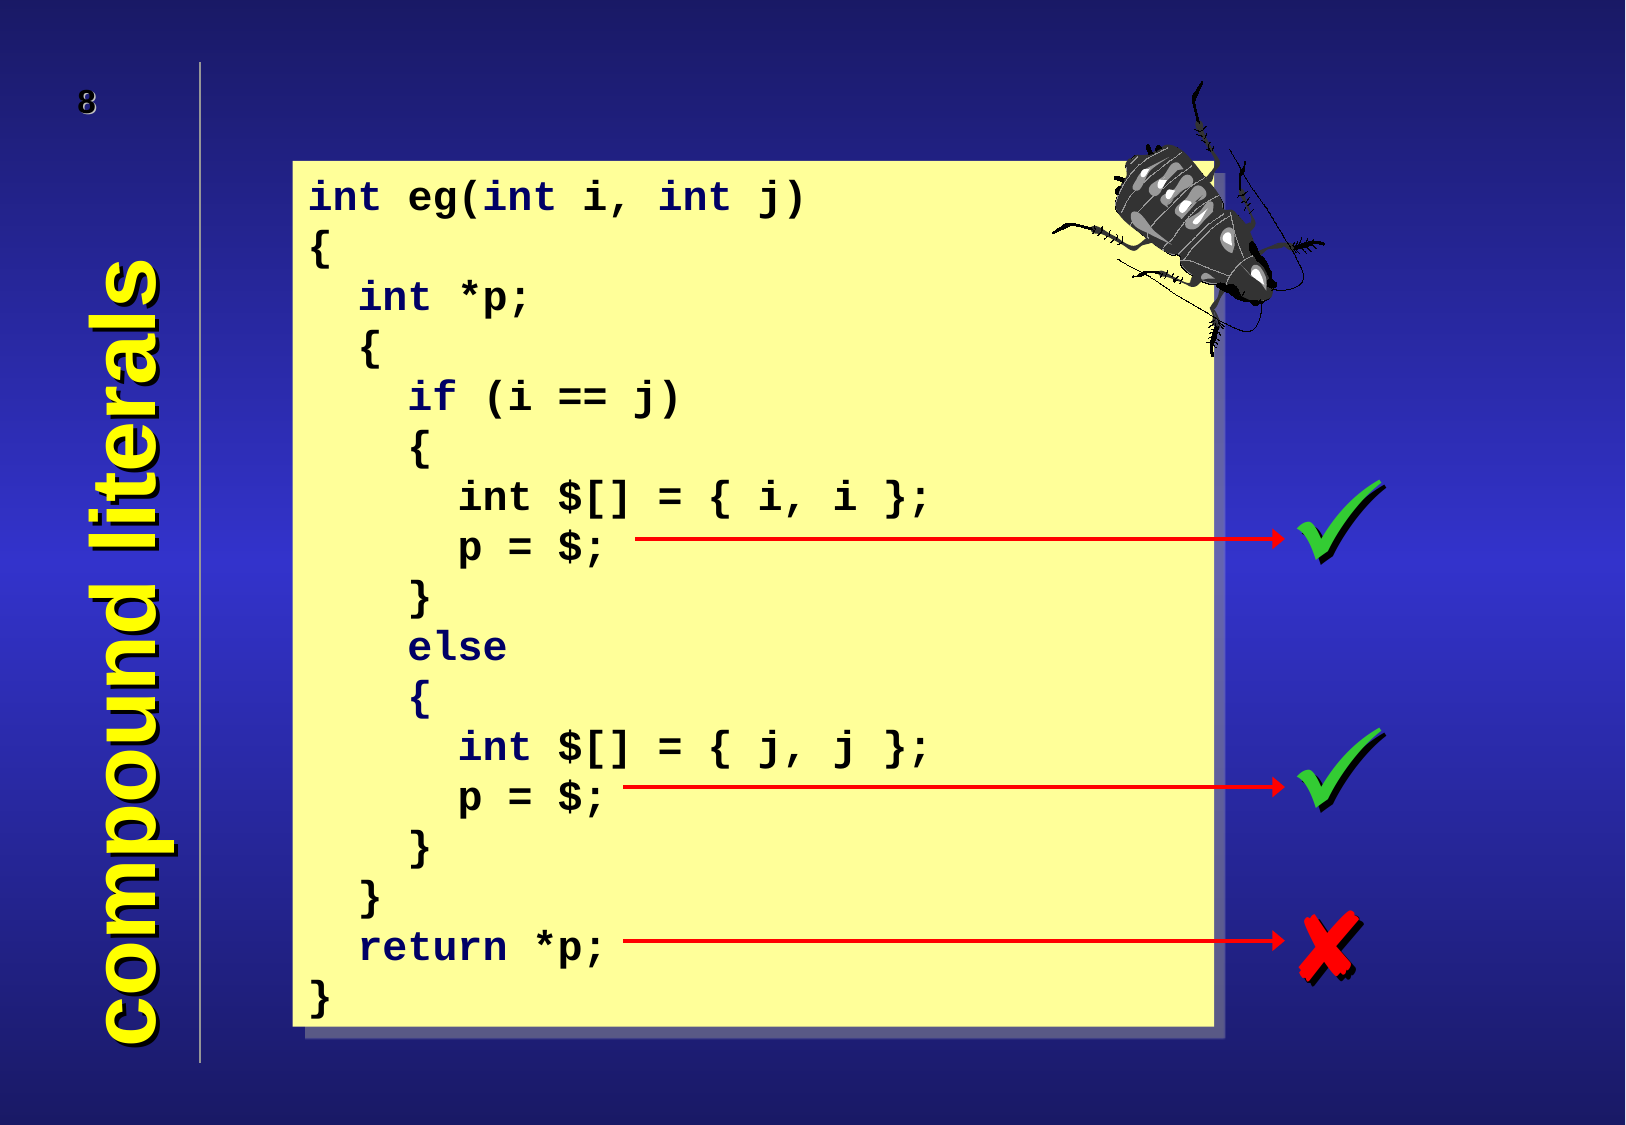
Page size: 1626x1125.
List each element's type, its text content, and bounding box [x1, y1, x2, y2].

text_box  [1273, 858, 1476, 1024]
text_box  [1273, 692, 1463, 857]
title compound literals [50, 187, 188, 1063]
text_box [1101, 229, 1122, 243]
text_box [1193, 87, 1200, 107]
text_box [1158, 270, 1176, 280]
text_box [1238, 188, 1245, 195]
text_box [1057, 224, 1075, 231]
text_box int eg(int i, int j) { int *p; { if (i == j) { int $[] = { i, i }; p = $; } else { int $[] = { j, j }; p = $; } } return *p; } [292, 160, 1215, 1027]
text_box  [1273, 444, 1463, 609]
text_box [1085, 225, 1101, 234]
text_box [1115, 116, 1323, 356]
